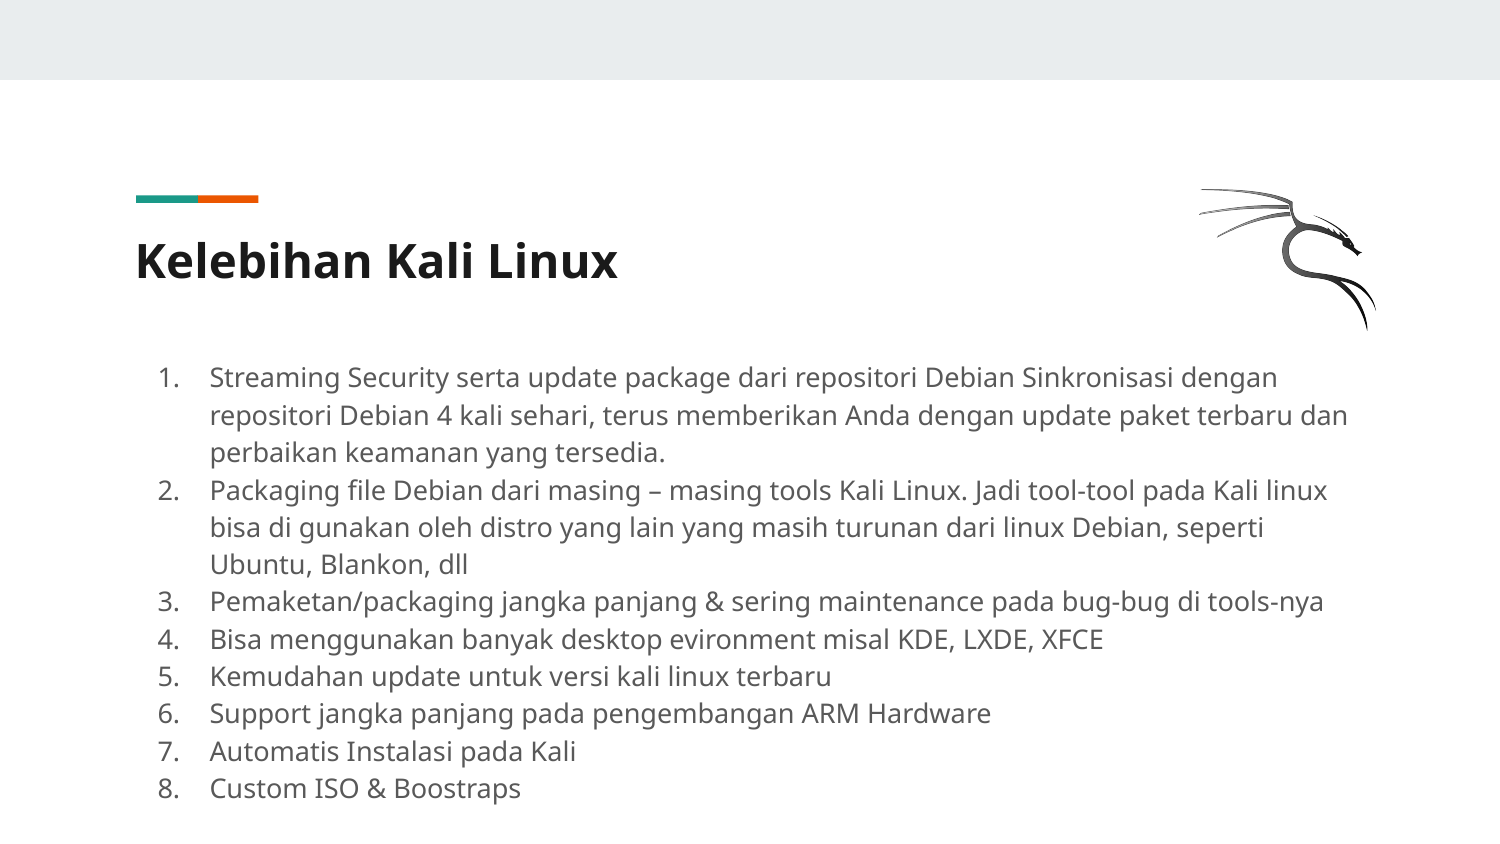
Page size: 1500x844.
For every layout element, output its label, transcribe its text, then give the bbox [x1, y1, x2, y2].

list Streaming Security serta update package dari repositori Debian Sinkronisasi dengan repositori Debian 4 kali sehari, terus memberikan Anda dengan update paket terbaru dan perbaikan keamanan yang tersedia. Packaging file Debian dari masing – masing tools Kali Linux. Jadi tool-tool pada Kali linux bisa di gunakan oleh distro yang lain yang masih turunan dari linux Debian, seperti Ubuntu, Blankon, dll Pemaketan/packaging jangka panjang & sering maintenance pada bug-bug di tools-nya Bisa menggunakan banyak desktop evironment misal KDE, LXDE, XFCE Kemudahan update untuk versi kali linux terbaru Support jangka panjang pada pengembangan ARM Hardware Automatis Instalasi pada Kali Custom ISO & Boostraps [119, 341, 1381, 744]
title Kelebihan Kali Linux [119, 216, 1194, 305]
picture [1194, 184, 1381, 336]
